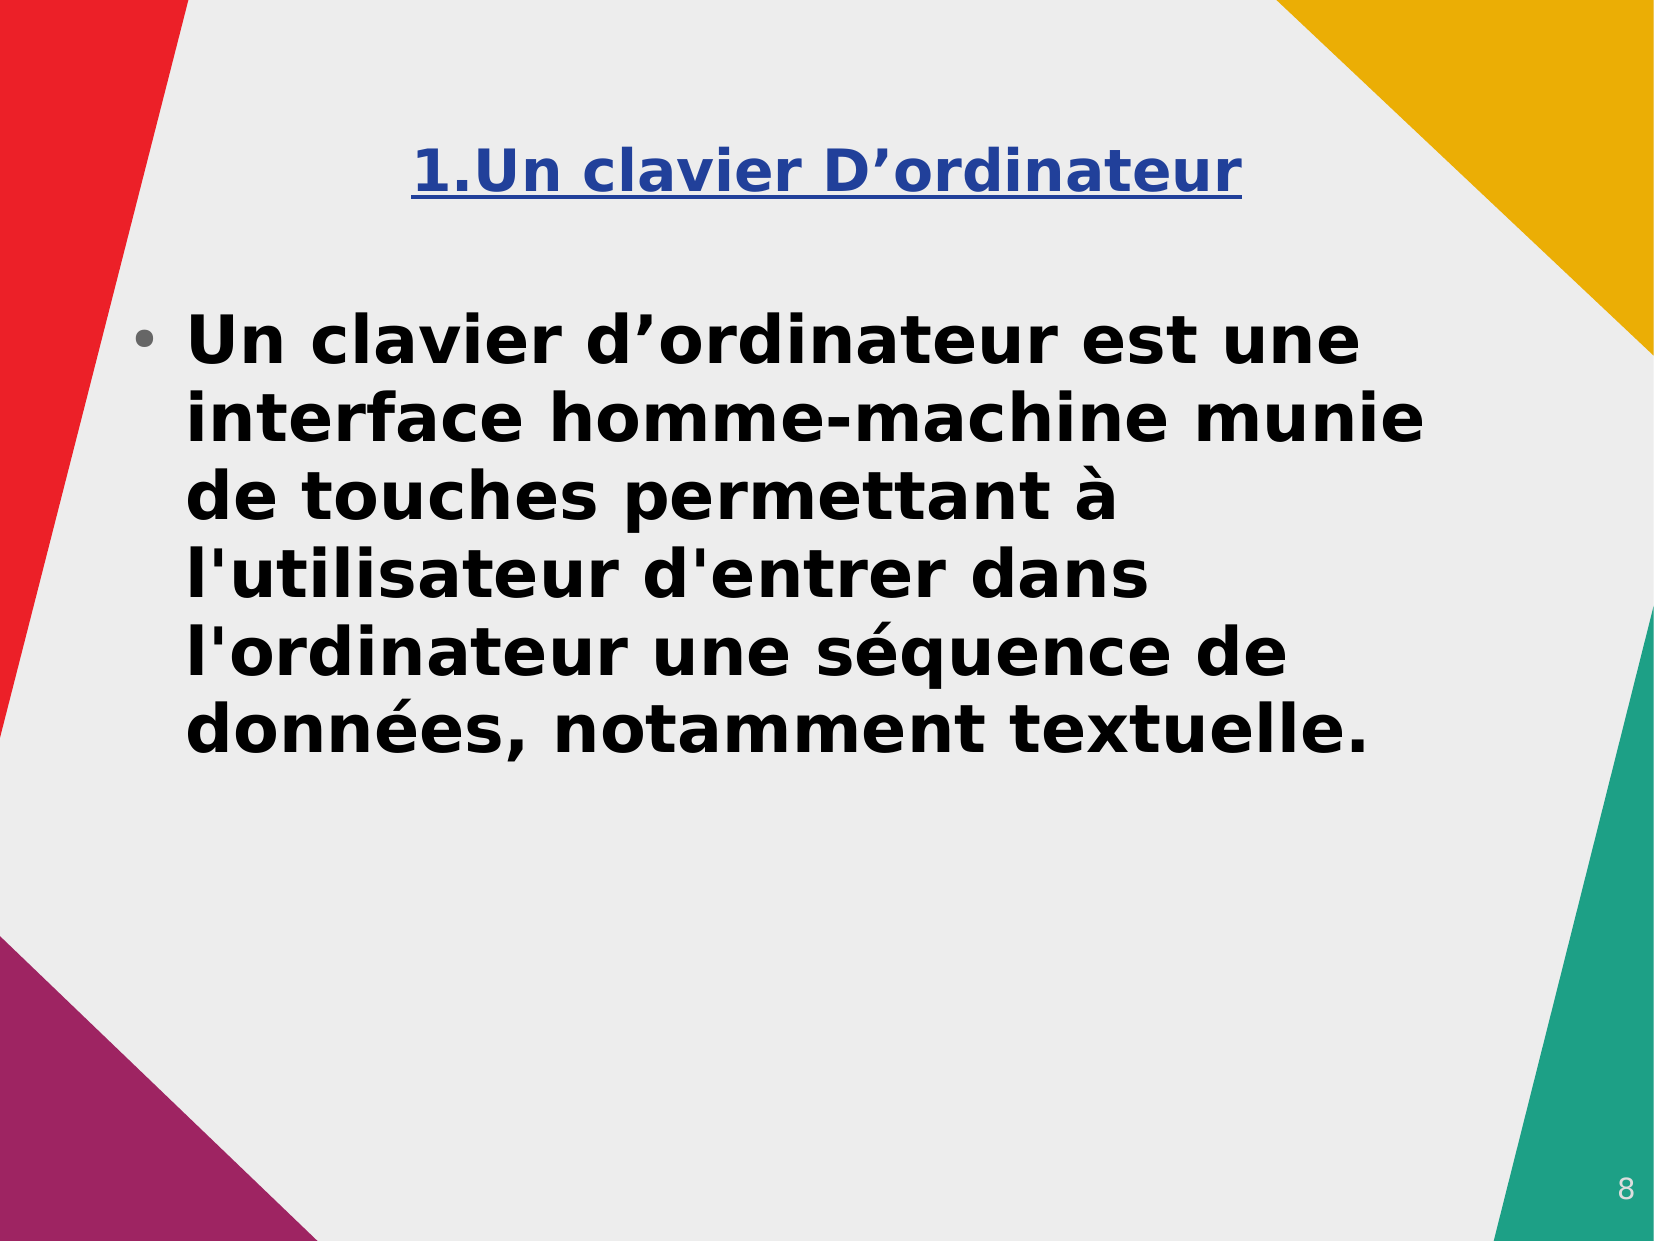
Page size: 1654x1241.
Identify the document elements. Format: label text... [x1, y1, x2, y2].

title 1.Un clavier D’ordinateur [114, 73, 1539, 271]
list Un clavier d’ordinateur est une interface homme-machine munie de touches permettant à l'utilisateur d'entrer dans l'ordinateur une séquence de données, notamment textuelle. [114, 302, 1539, 1033]
